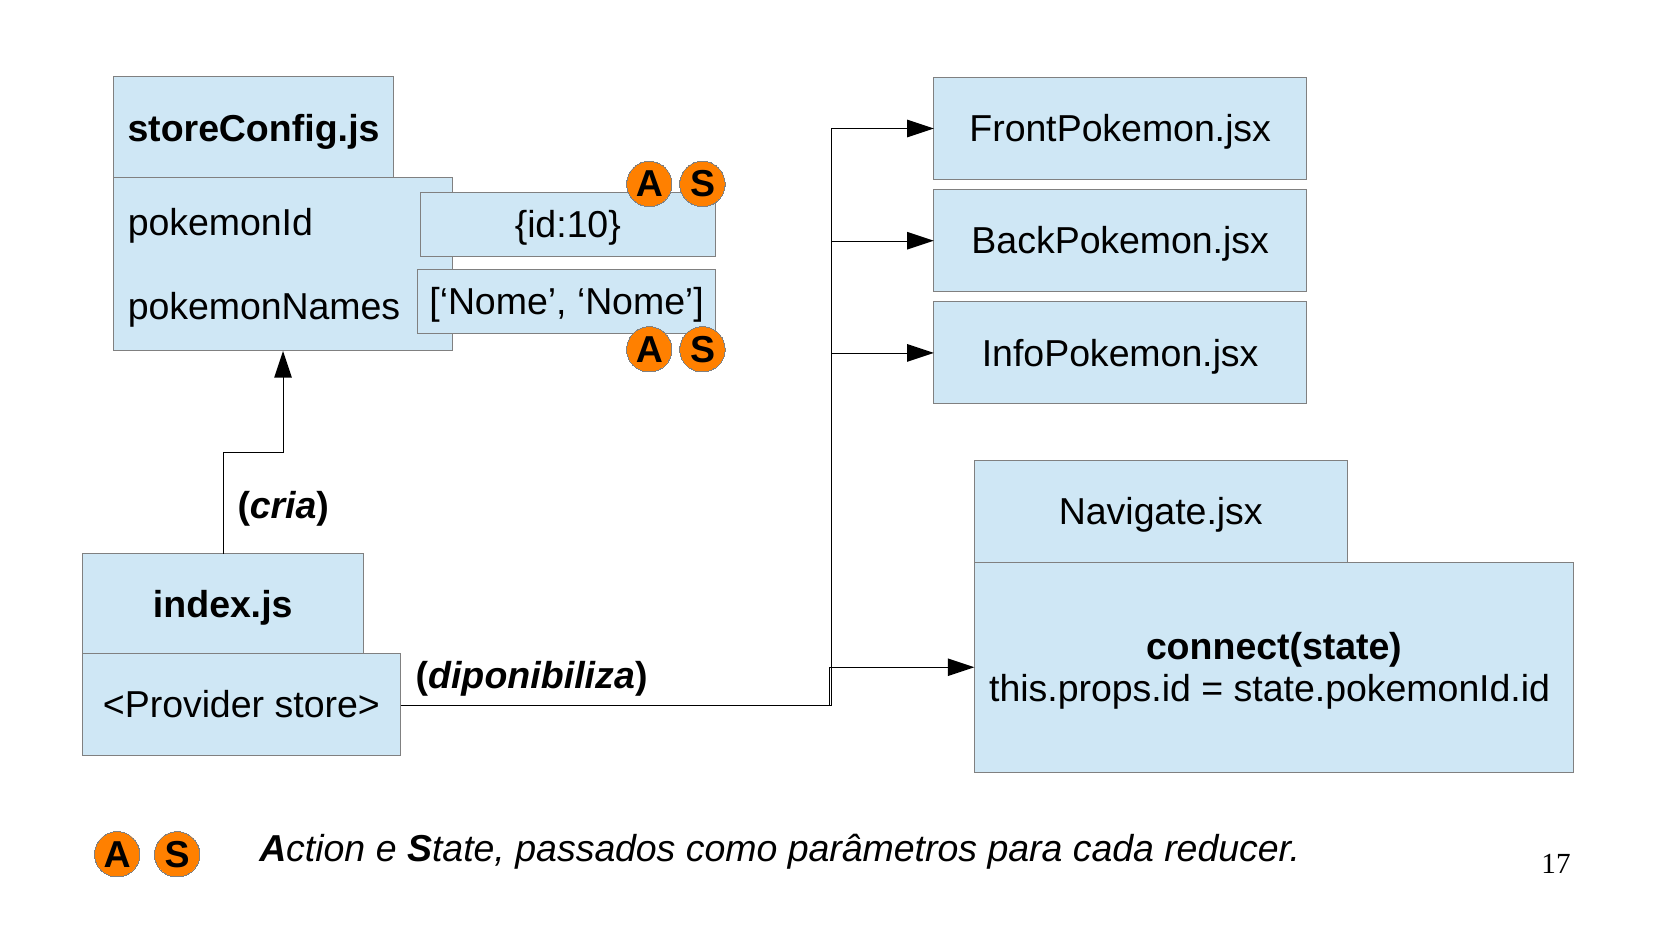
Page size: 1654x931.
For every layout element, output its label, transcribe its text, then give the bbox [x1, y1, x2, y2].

text_box A [94, 831, 140, 877]
text_box S [679, 161, 726, 207]
text_box S [679, 326, 726, 372]
text_box BackPokemon.jsx [933, 189, 1307, 292]
text_box A [626, 326, 672, 372]
text_box InfoPokemon.jsx [933, 301, 1307, 404]
text_box Navigate.jsx [974, 460, 1348, 562]
text_box storeConfig.js [113, 76, 394, 177]
text_box {id:10} [420, 192, 716, 257]
text_box pokemonId pokemonNames [113, 177, 453, 351]
text_box FrontPokemon.jsx [933, 77, 1307, 180]
text_box [‘Nome’, ‘Nome’] [417, 269, 716, 334]
text_box index.js [82, 553, 364, 653]
text_box A [626, 161, 672, 207]
text_box <Provider store> [82, 653, 401, 756]
text_box S [154, 831, 200, 877]
text_box connect(state) this.props.id = state.pokemonId.id [974, 562, 1574, 773]
text_box Action e State, passados como parâmetros para cada reducer. [244, 819, 1347, 877]
